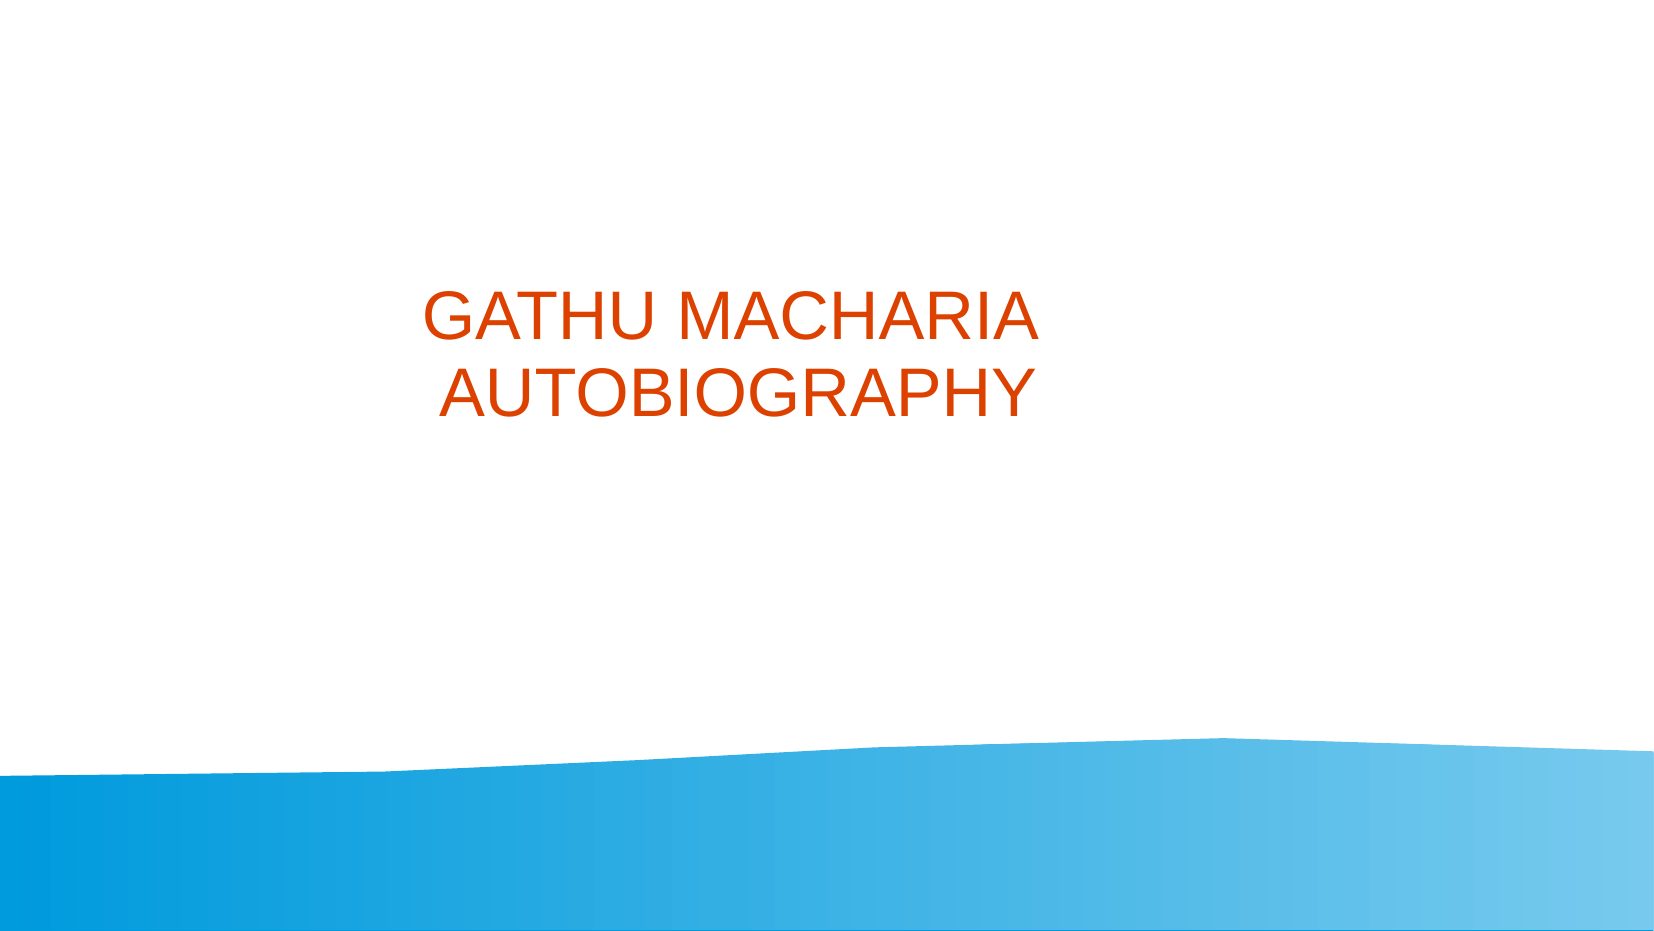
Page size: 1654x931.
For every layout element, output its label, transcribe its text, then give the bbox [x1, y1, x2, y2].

title GATHU MACHARIA AUTOBIOGRAPHY [0, 265, 1477, 443]
